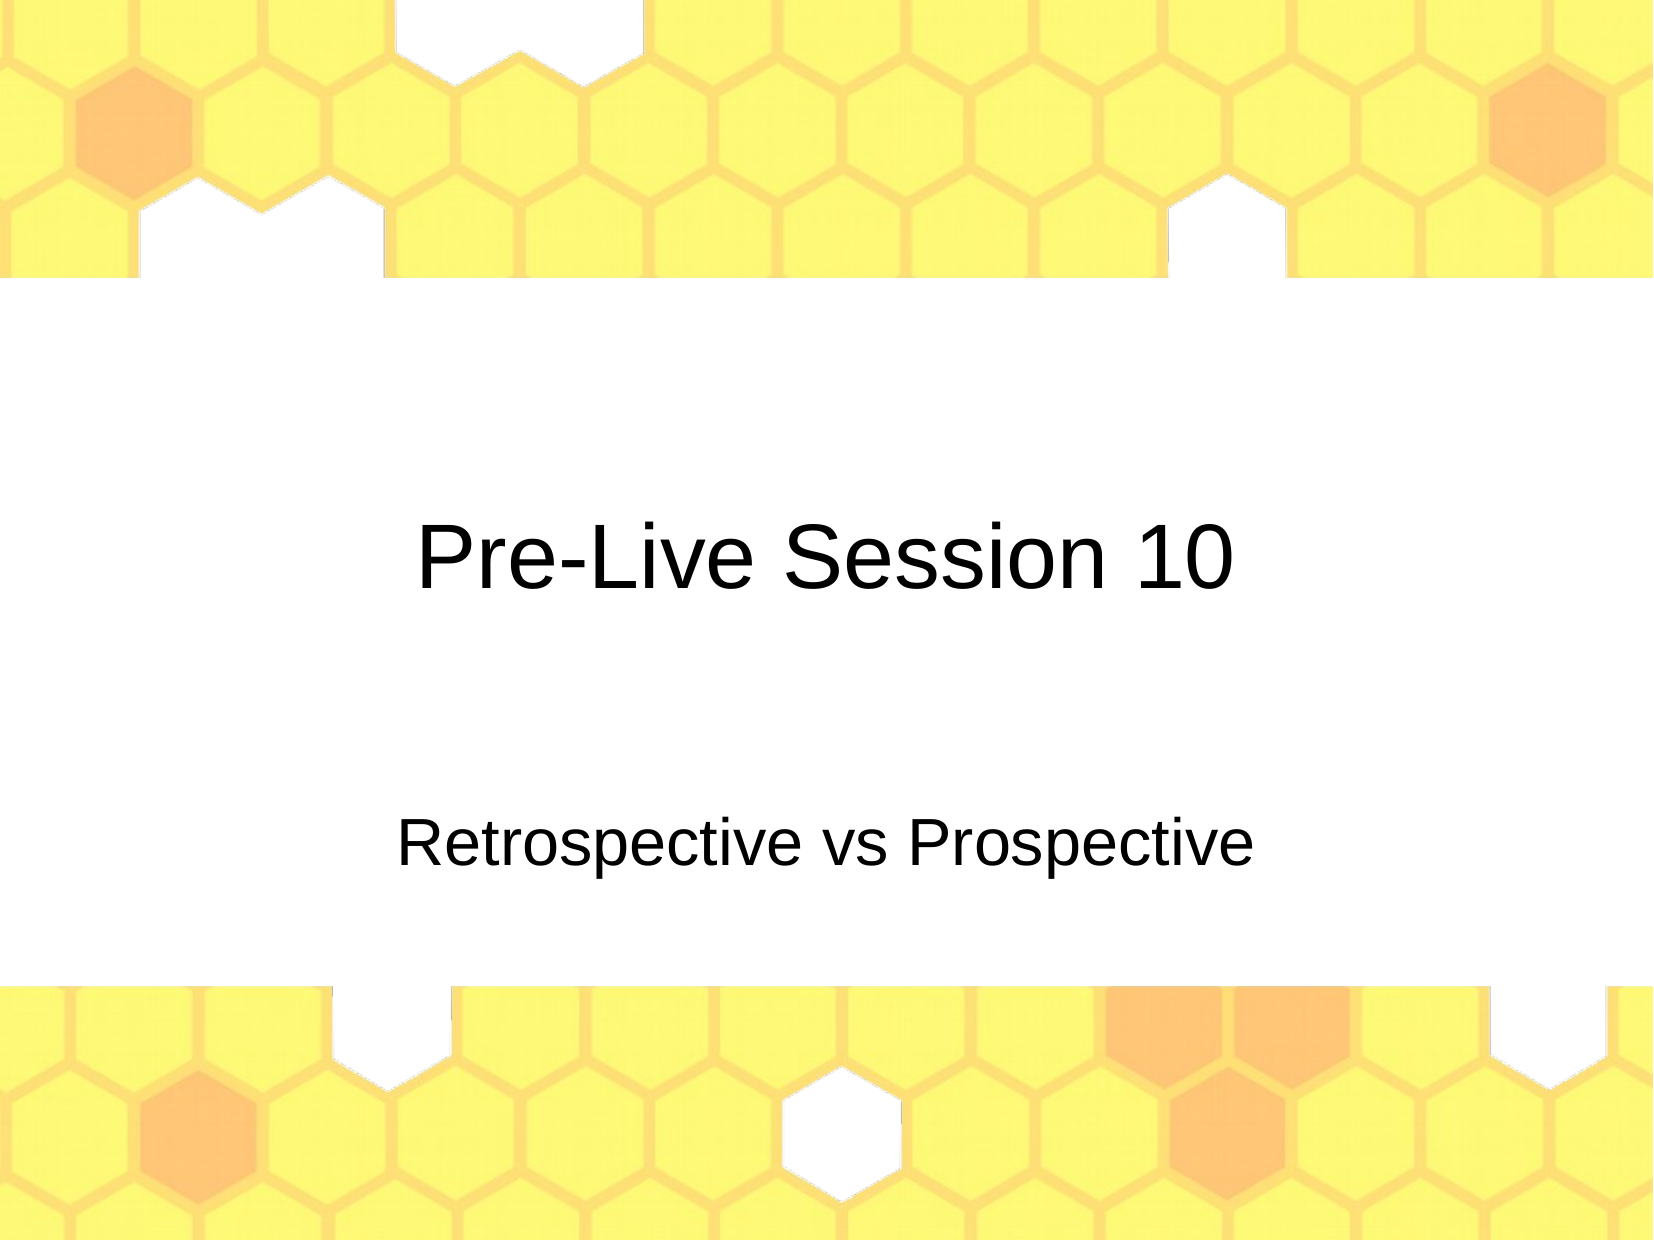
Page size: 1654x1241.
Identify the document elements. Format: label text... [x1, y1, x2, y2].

picture [0, 0, 1653, 278]
picture [0, 986, 1653, 1240]
text_box Pre-Live Session 10 [82, 496, 1571, 607]
text_box Retrospective vs Prospective [82, 798, 1571, 879]
